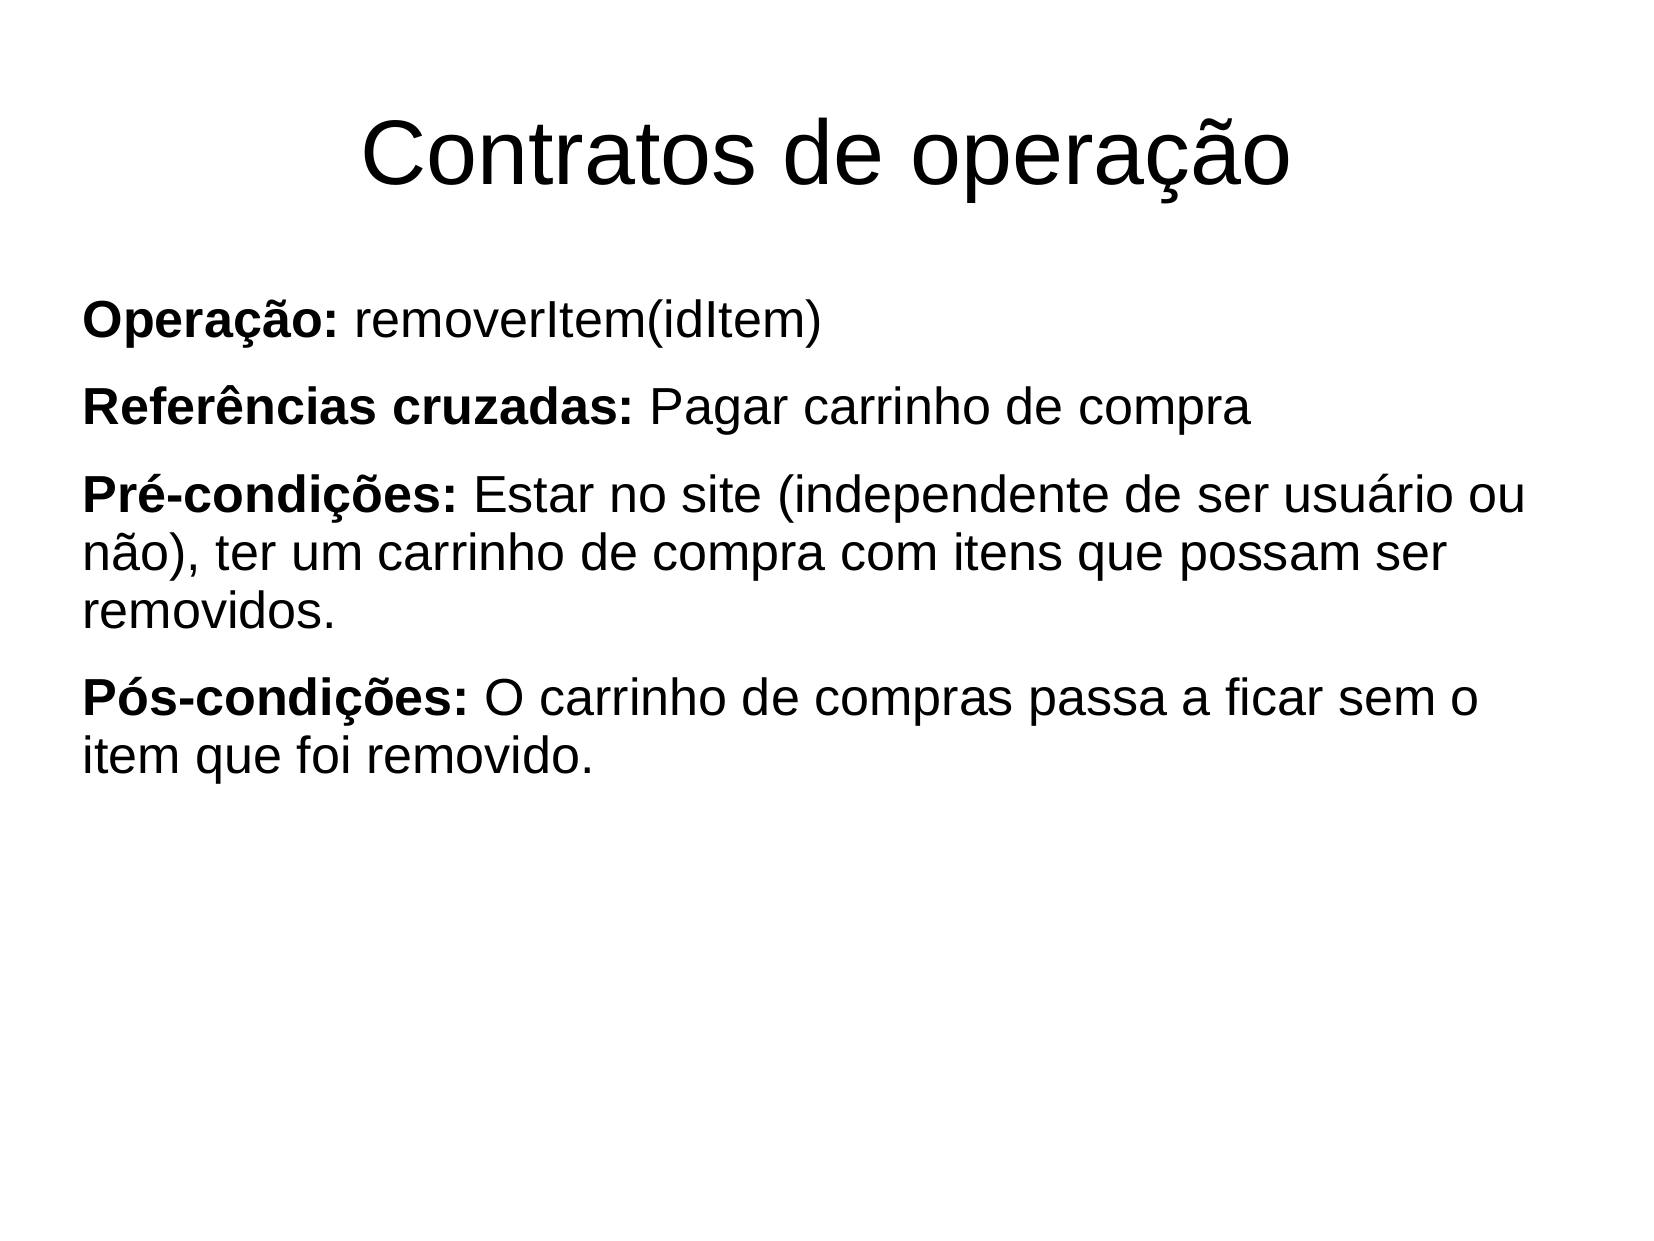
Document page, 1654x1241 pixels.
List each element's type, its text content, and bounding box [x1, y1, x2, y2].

title Contratos de operação [82, 0, 1571, 290]
list Operação: removerItem(idItem) Referências cruzadas: Pagar carrinho de compra Pré-condições: Estar no site (independente de ser usuário ou não), ter um carrinho de compra com itens que possam ser removidos. Pós-condições: O carrinho de compras passa a ficar sem o item que foi removido. [82, 290, 1571, 1010]
